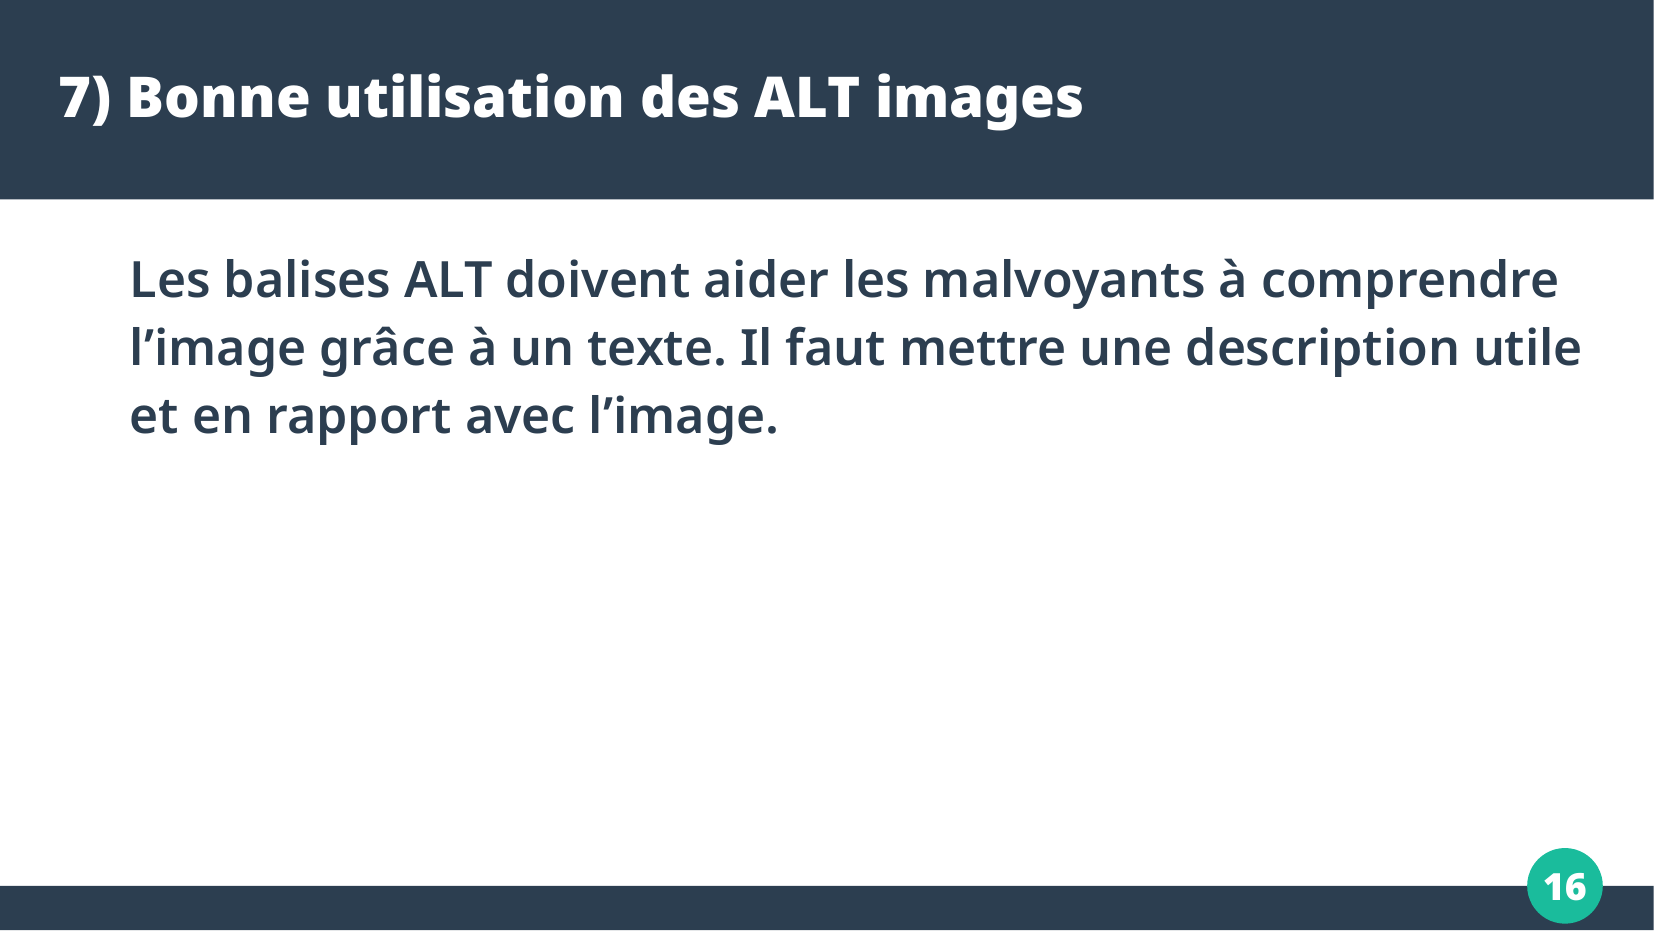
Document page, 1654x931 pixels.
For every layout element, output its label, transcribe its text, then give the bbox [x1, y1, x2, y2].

title 7) Bonne utilisation des ALT images [59, 37, 1595, 156]
list Les balises ALT doivent aider les malvoyants à comprendre l’image grâce à un texte. Il faut mettre une description utile et en rapport avec l’image. [59, 243, 1595, 680]
